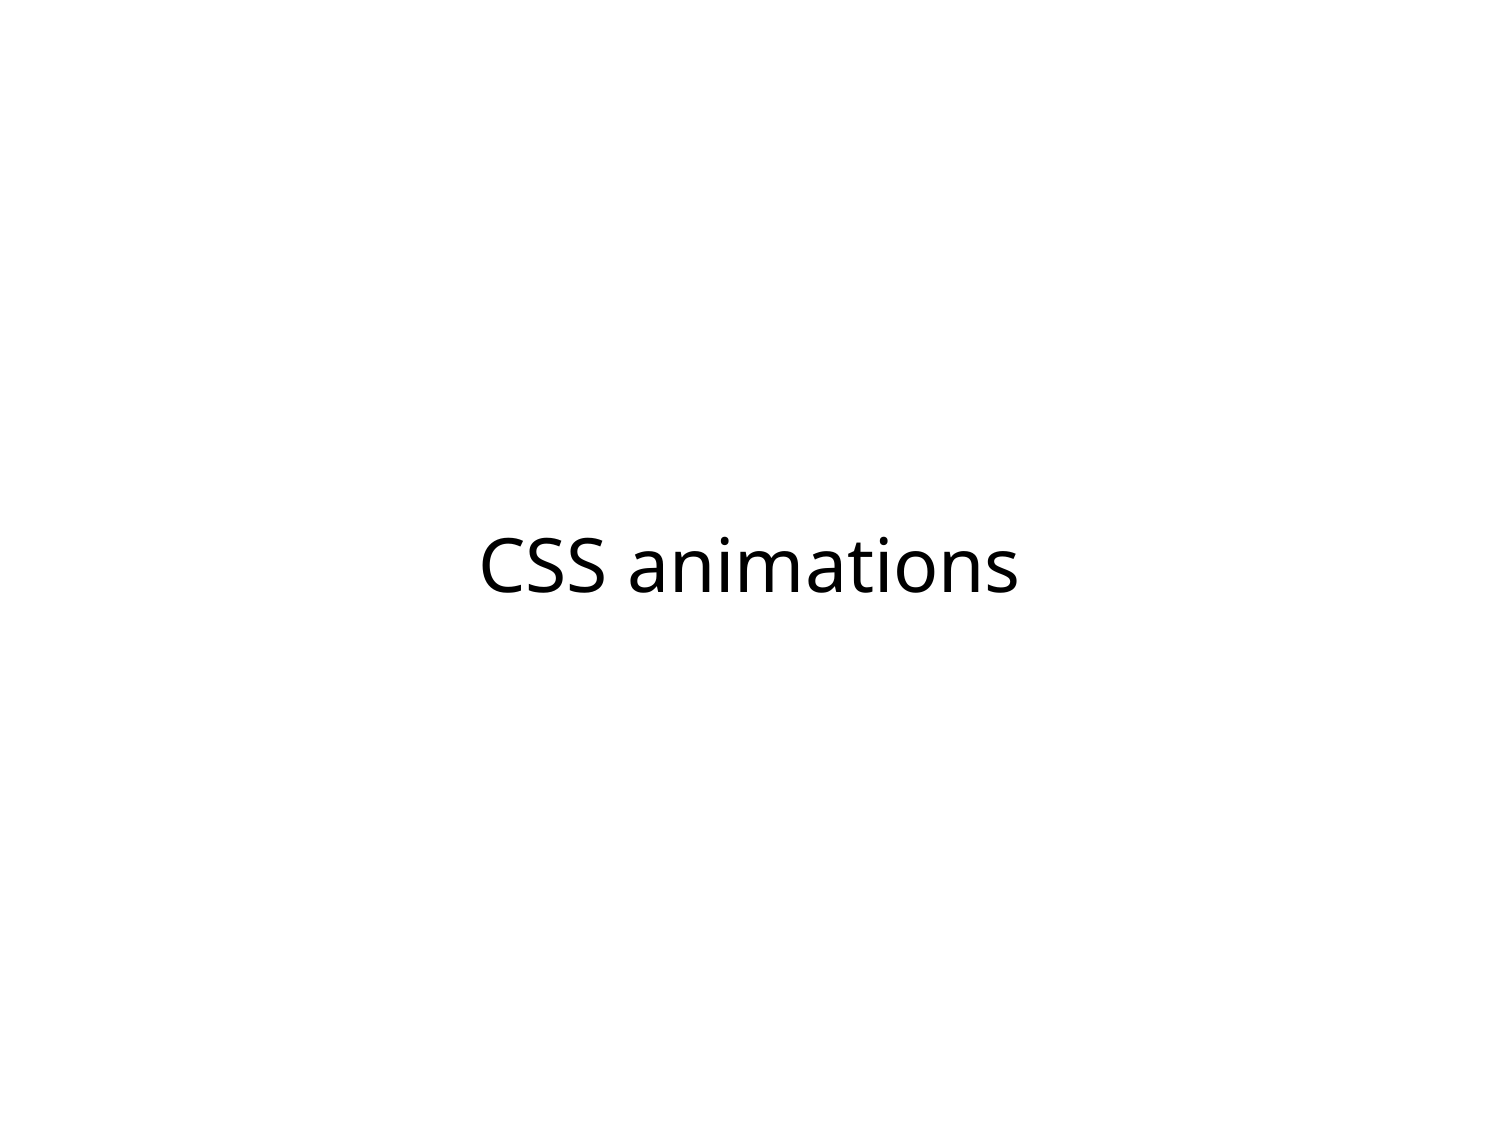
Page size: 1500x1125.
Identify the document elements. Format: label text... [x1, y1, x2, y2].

title CSS animations [51, 470, 1449, 655]
